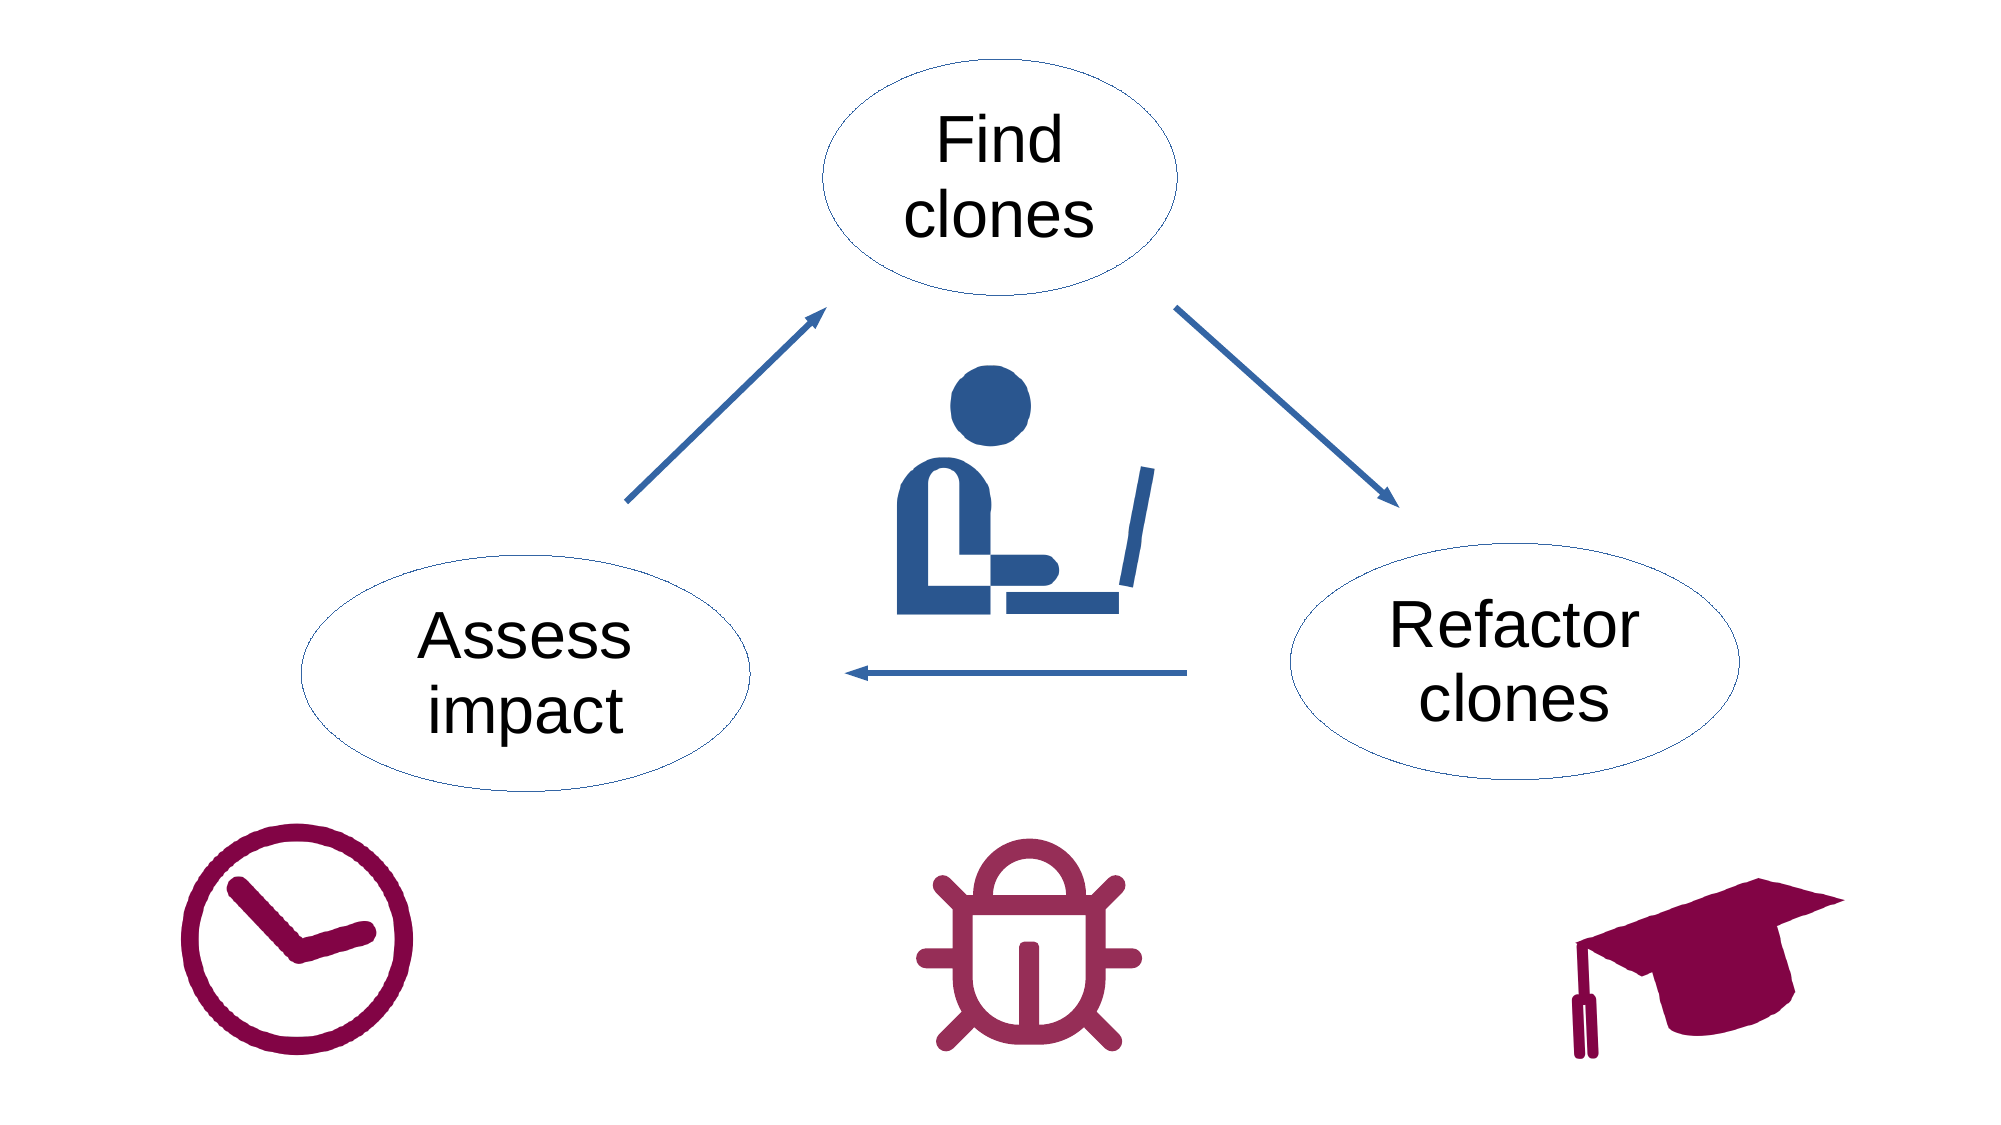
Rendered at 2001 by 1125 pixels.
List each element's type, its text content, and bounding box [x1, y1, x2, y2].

picture [850, 313, 1205, 668]
text_box Find clones [822, 59, 1178, 296]
picture [1517, 773, 1902, 1125]
text_box Refactor clones [1290, 543, 1740, 780]
picture [909, 838, 1149, 1052]
text_box Assess impact [301, 555, 751, 792]
picture [129, 767, 469, 1106]
